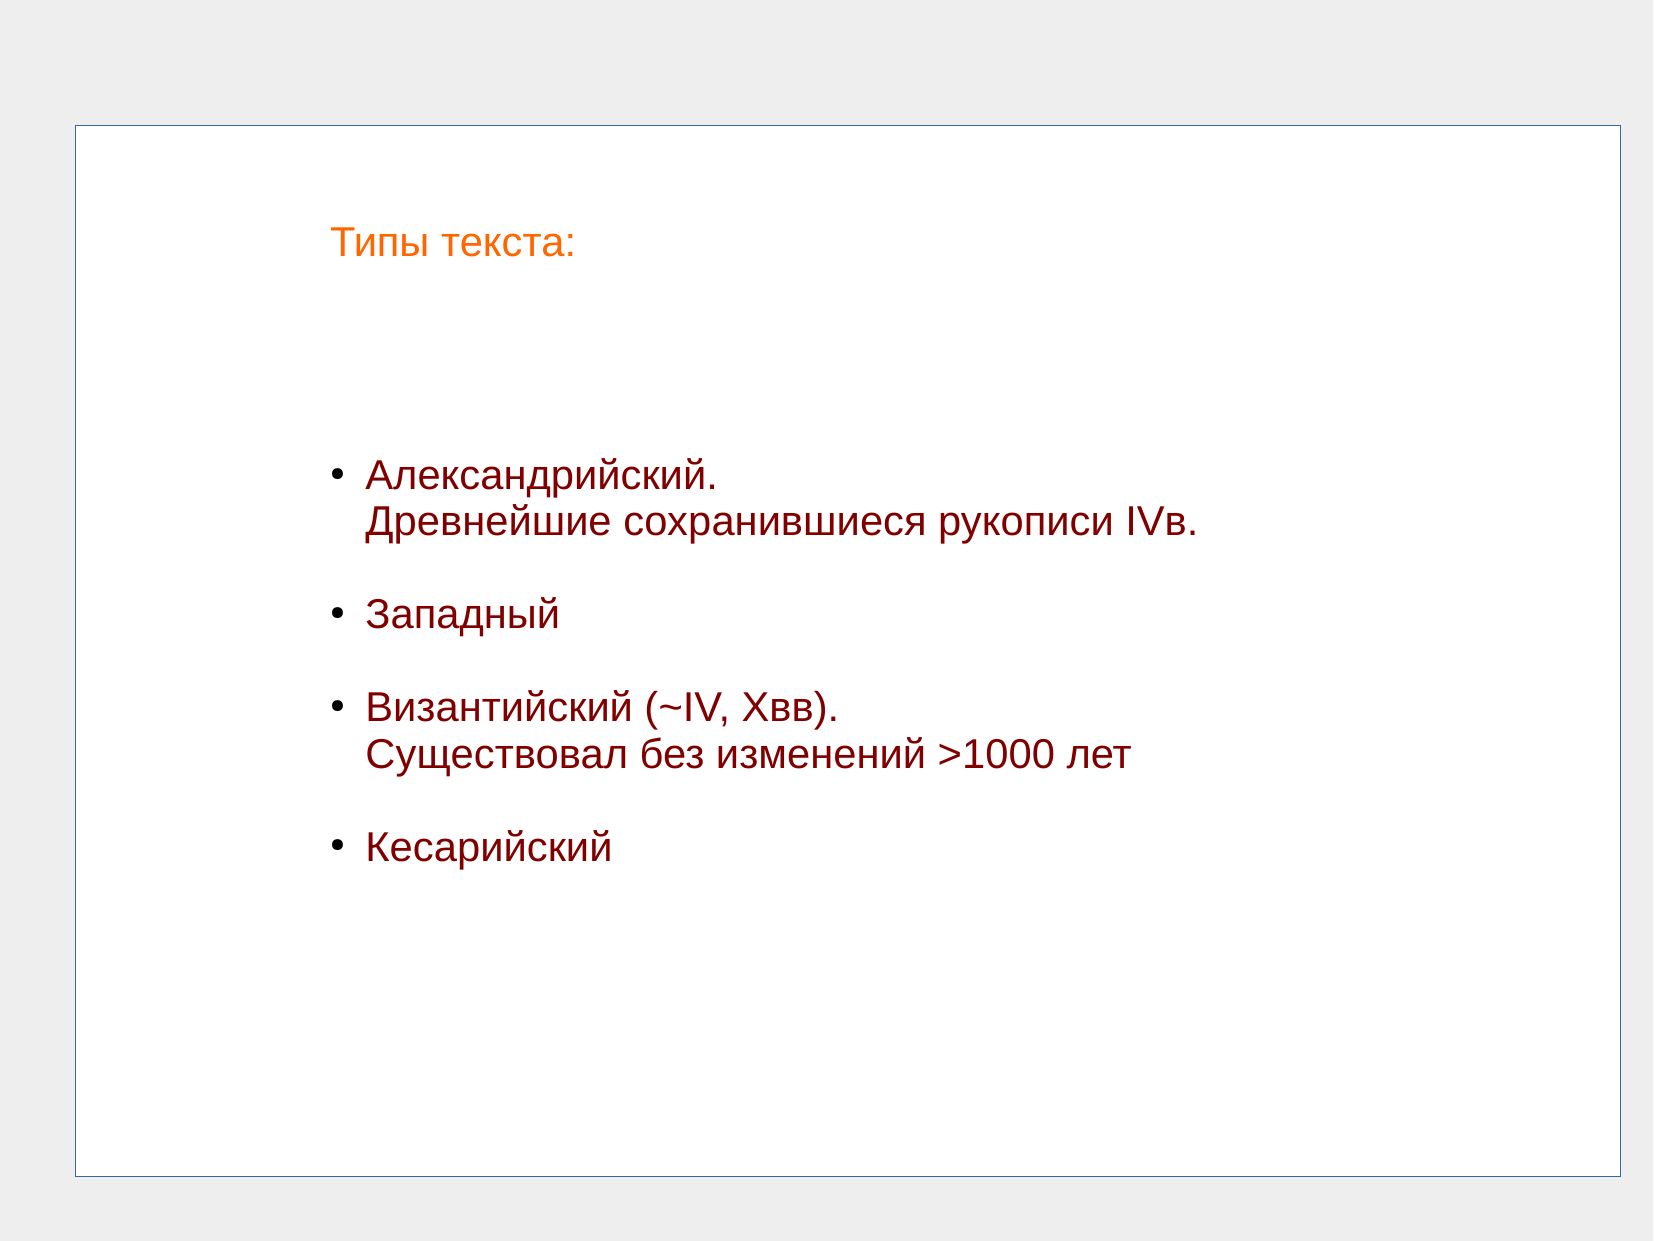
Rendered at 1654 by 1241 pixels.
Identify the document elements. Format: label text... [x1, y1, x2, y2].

subtitle Типы текста: Александрийский. Древнейшие сохранившиеся рукописи IVв. Западный Византийский (~IV, Xвв). Существовал без изменений >1000 лет Кесарийский [330, 219, 1539, 1140]
text_box [75, 125, 1621, 1177]
